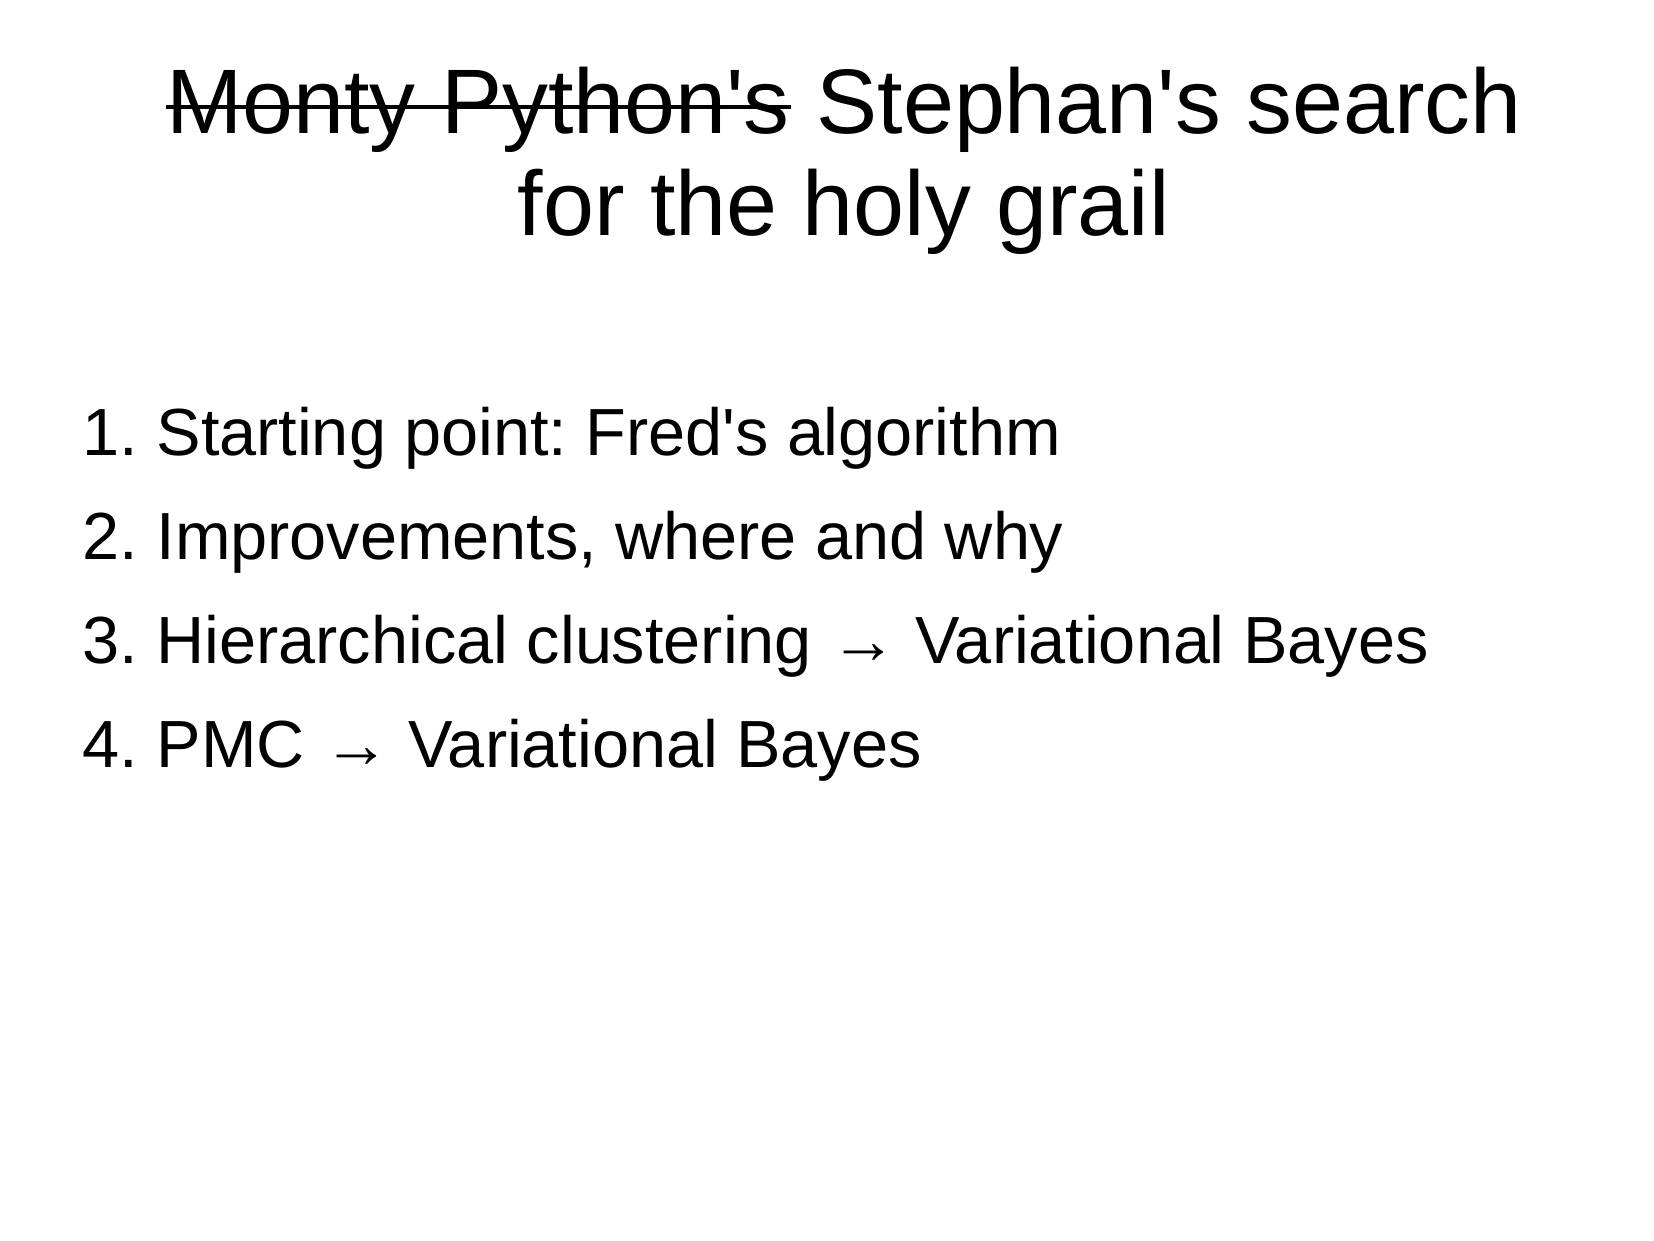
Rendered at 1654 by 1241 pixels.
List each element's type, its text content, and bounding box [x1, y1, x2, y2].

list Starting point: Fred's algorithm Improvements, where and why Hierarchical clustering → Variational Bayes PMC → Variational Bayes [82, 290, 1571, 1010]
title Monty Python's Stephan's search for the holy grail [82, 49, 1571, 257]
